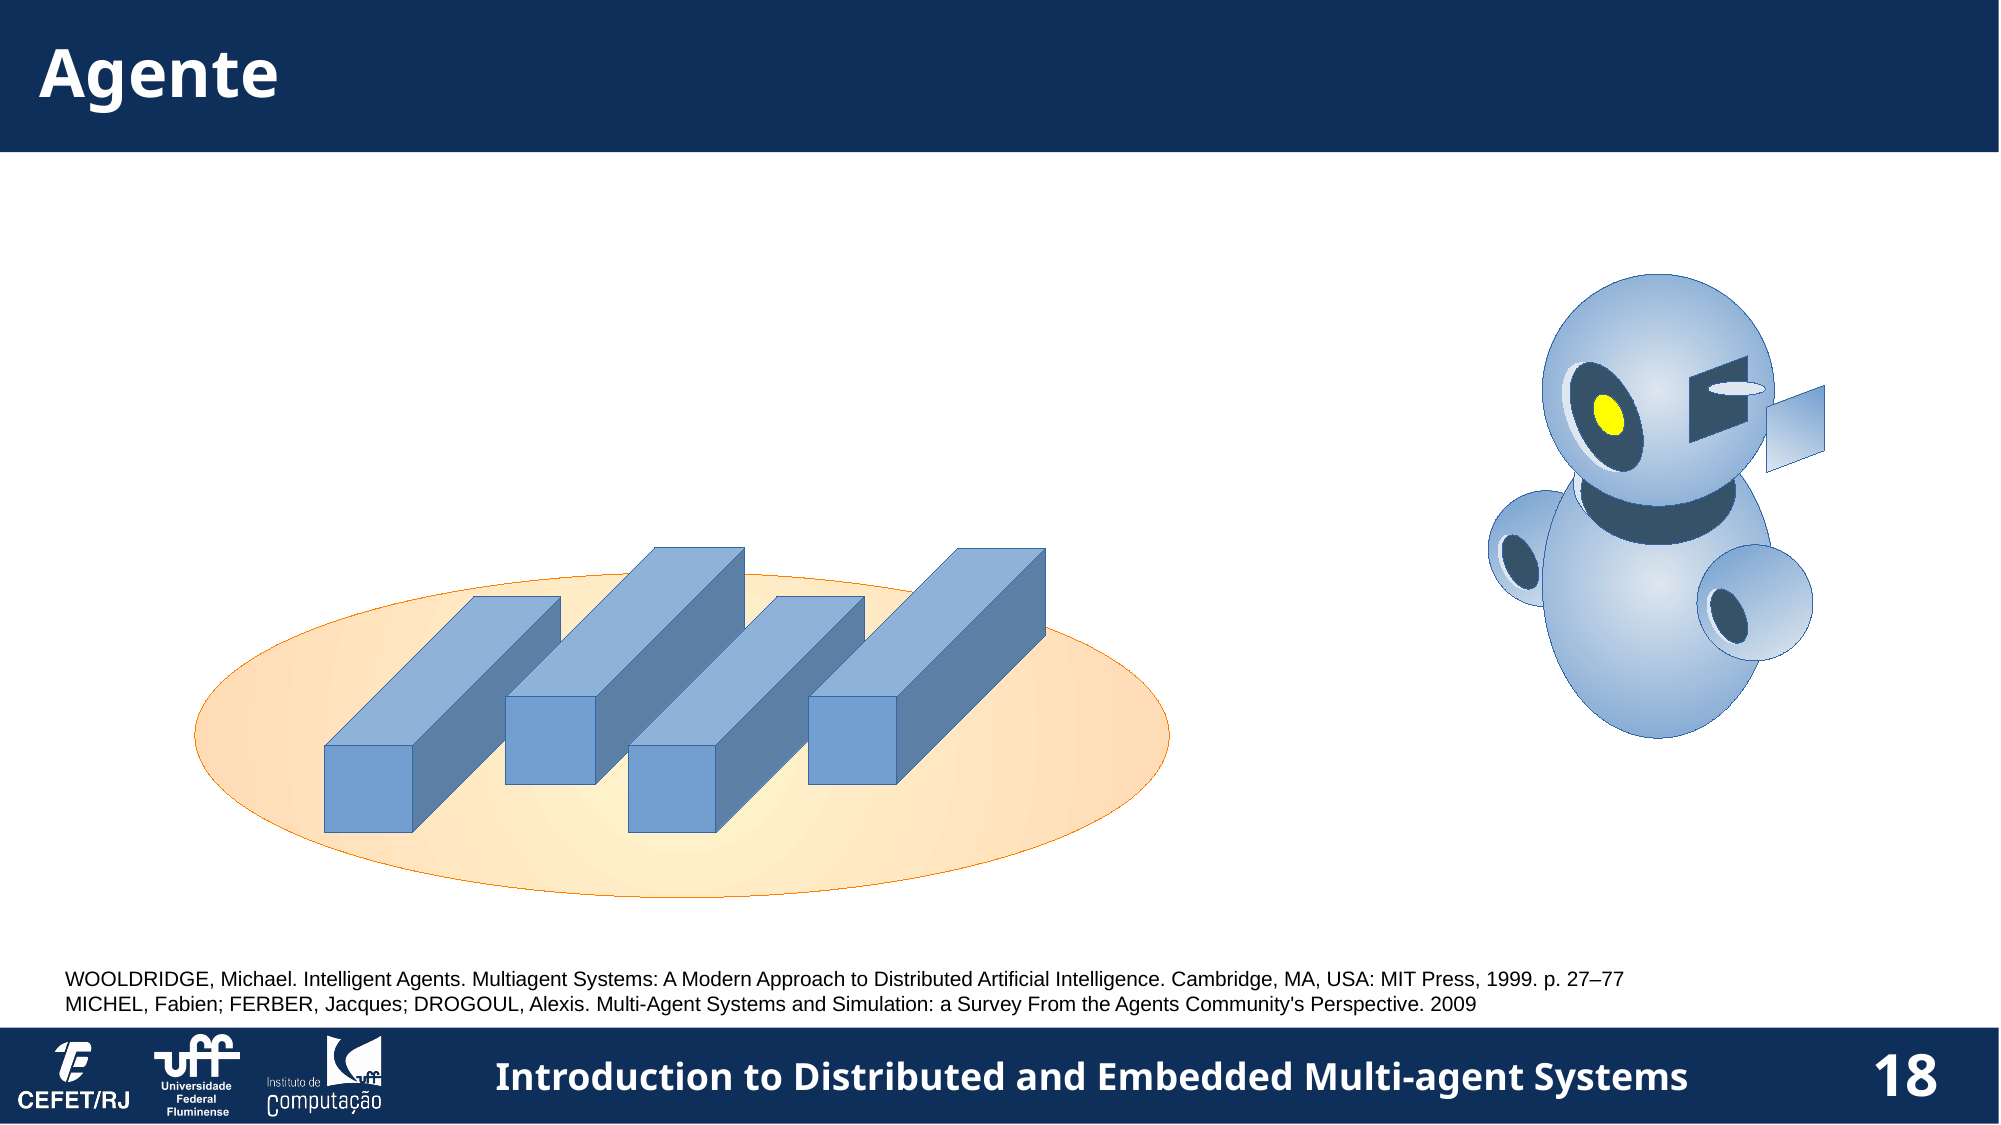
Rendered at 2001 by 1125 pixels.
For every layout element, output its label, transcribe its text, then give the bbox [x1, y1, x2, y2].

text_box [194, 549, 1170, 898]
picture [265, 1033, 383, 1117]
text_box WOOLDRIDGE, Michael. Intelligent Agents. Multiagent Systems: A Modern Approach to Distributed Artificial Intelligence. Cambridge, MA, USA: MIT Press, 1999. p. 27–77 MICHEL, Fabien; FERBER, Jacques; DROGOUL, Alexis. Multi-Agent Systems and Simulation: a Survey From the Agents Community's Perspective. 2009 [50, 958, 1969, 1024]
text_box Agente [25, 23, 1999, 119]
picture [18, 1021, 129, 1125]
text_box [1488, 274, 1825, 739]
picture [153, 1033, 241, 1121]
